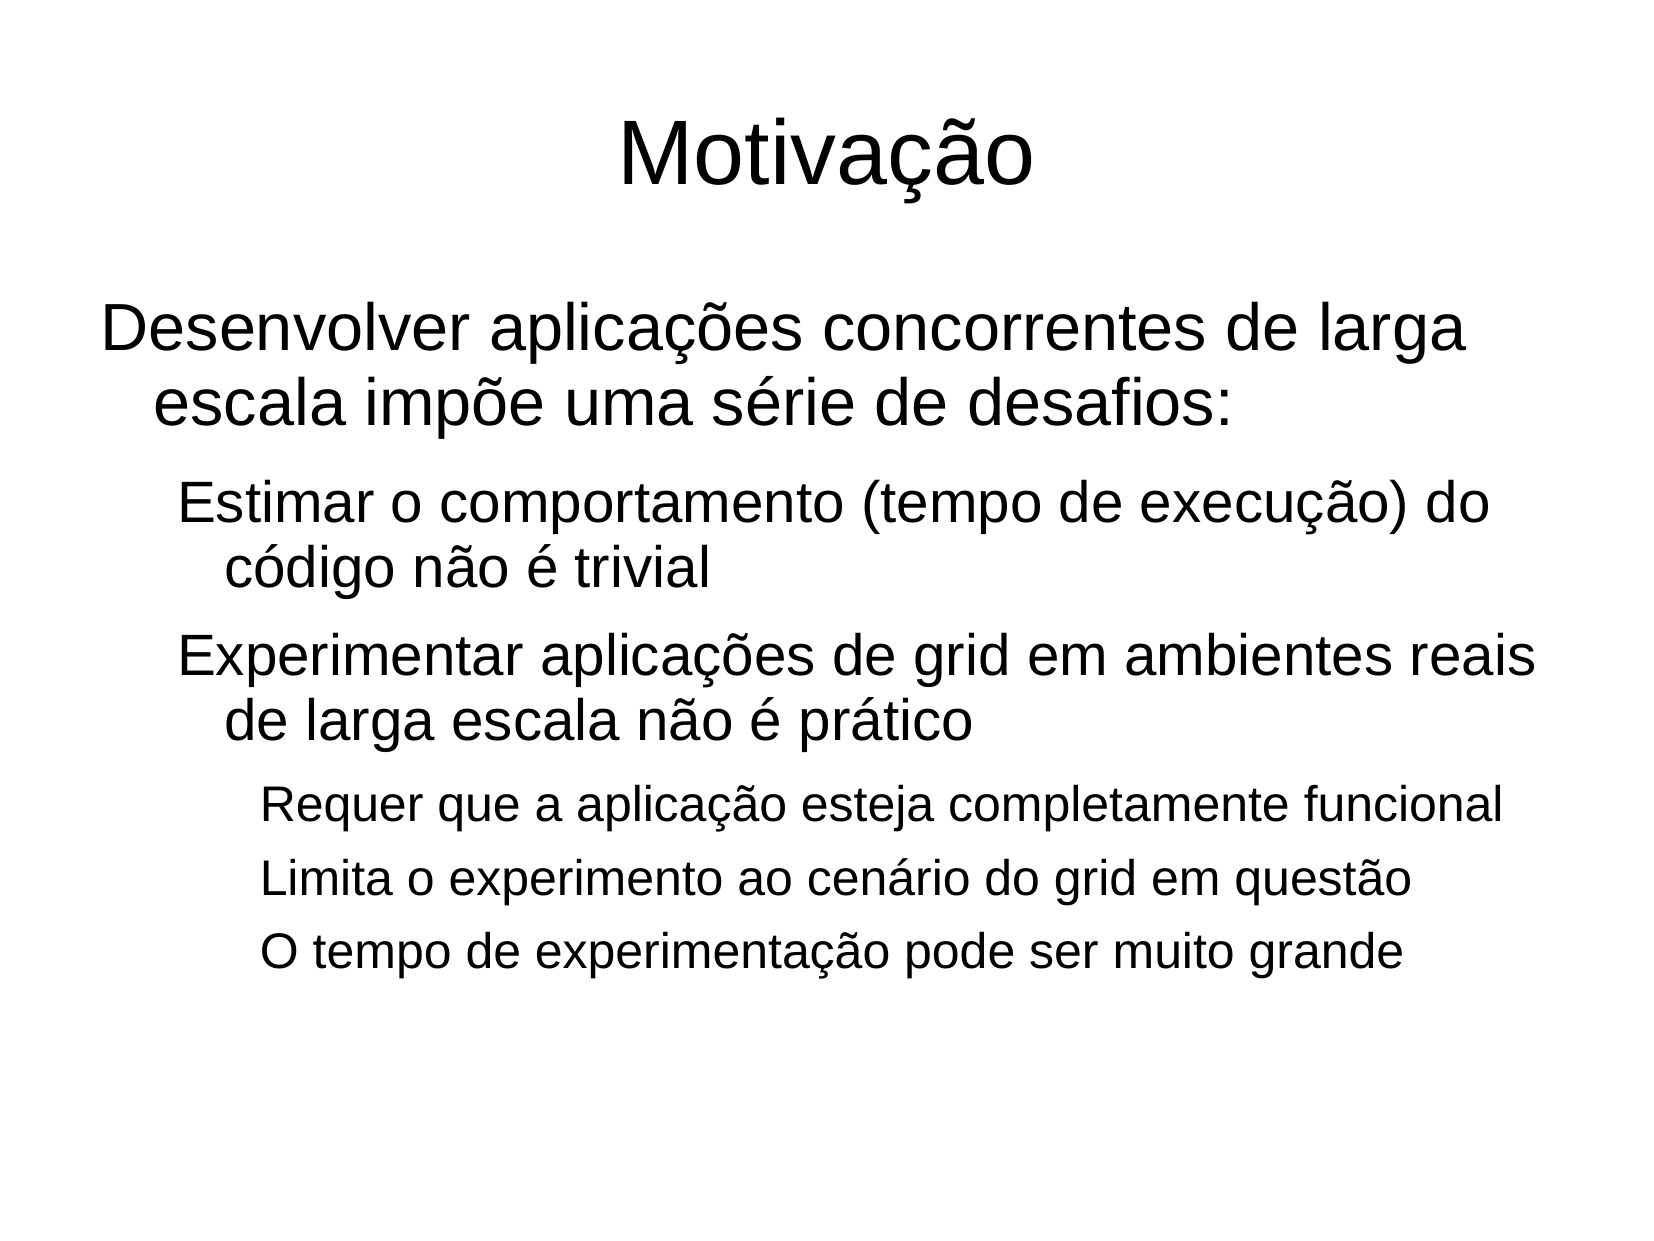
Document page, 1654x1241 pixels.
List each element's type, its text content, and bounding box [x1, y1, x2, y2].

title Motivação [82, 49, 1571, 257]
list Desenvolver aplicações concorrentes de larga escala impõe uma série de desafios: Estimar o comportamento (tempo de execução) do código não é trivial Experimentar aplicações de grid em ambientes reais de larga escala não é prático Requer que a aplicação esteja completamente funcional Limita o experimento ao cenário do grid em questão O tempo de experimentação pode ser muito grande [82, 290, 1571, 1118]
